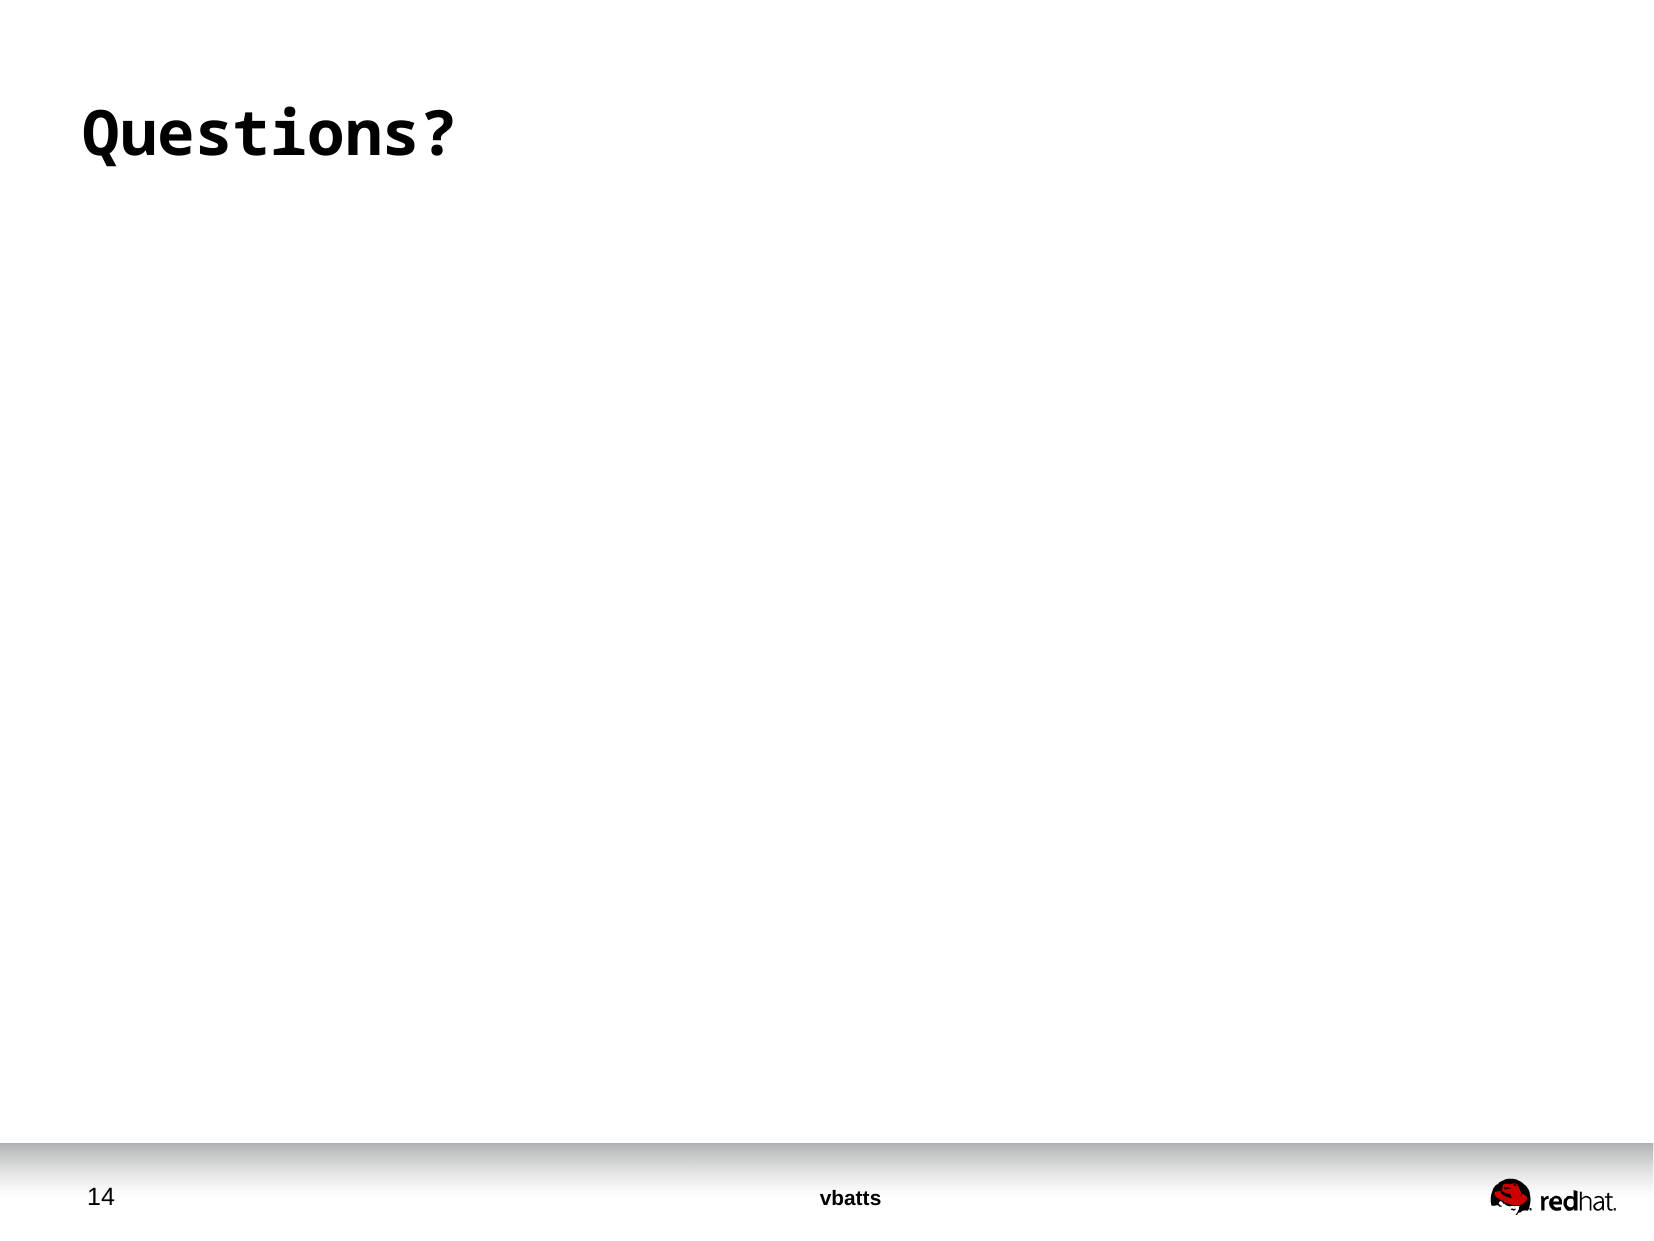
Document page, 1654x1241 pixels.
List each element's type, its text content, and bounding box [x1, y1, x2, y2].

title Questions? [82, 37, 1571, 226]
picture [0, 1143, 1654, 1241]
